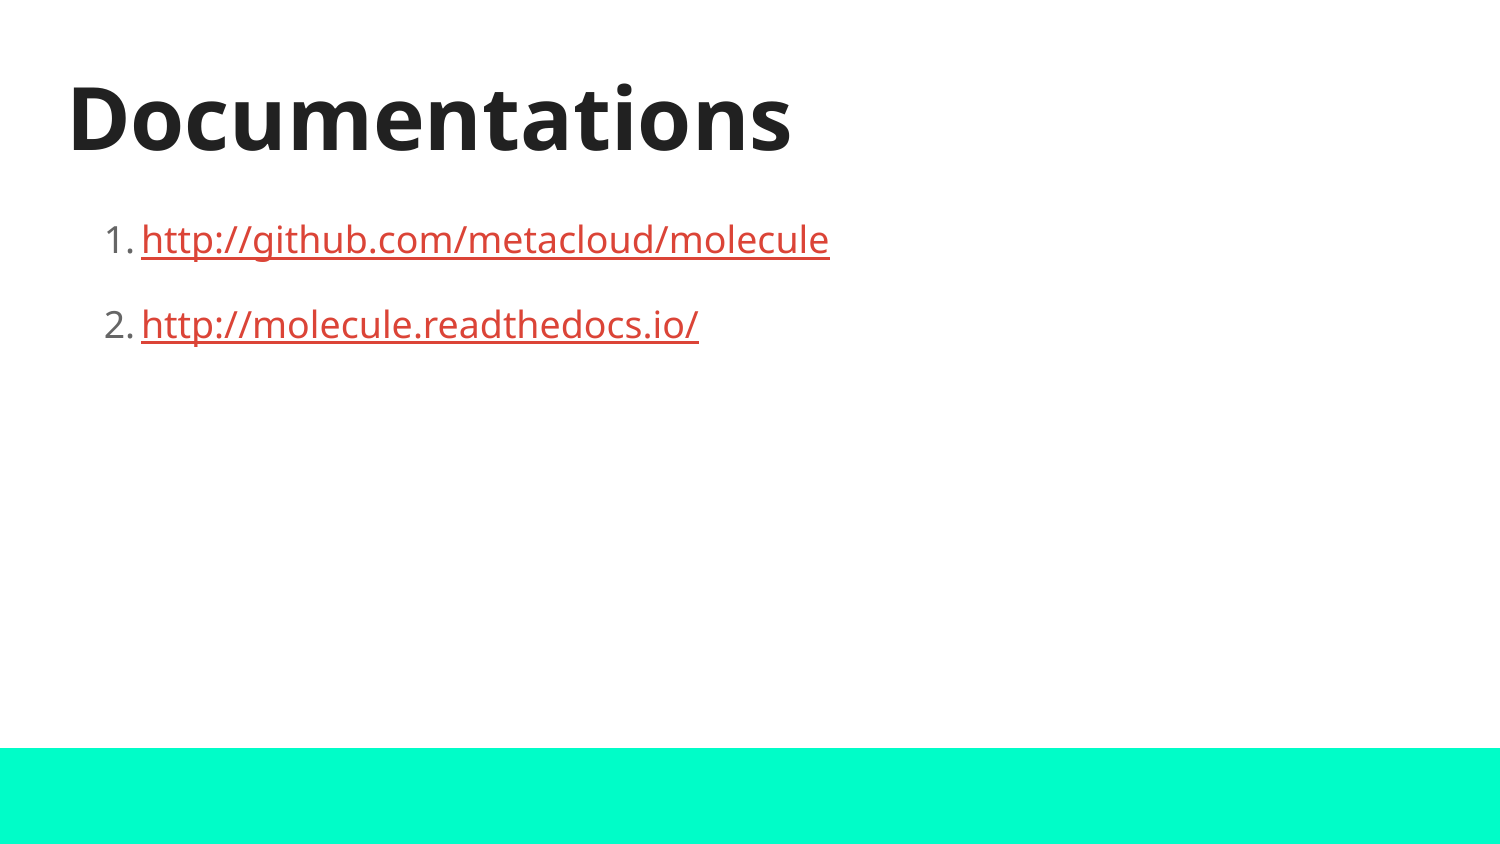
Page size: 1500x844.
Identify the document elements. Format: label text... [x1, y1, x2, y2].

list http://github.com/metacloud/molecule http://molecule.readthedocs.io/ [51, 201, 1449, 748]
title Documentations [51, 48, 1449, 180]
